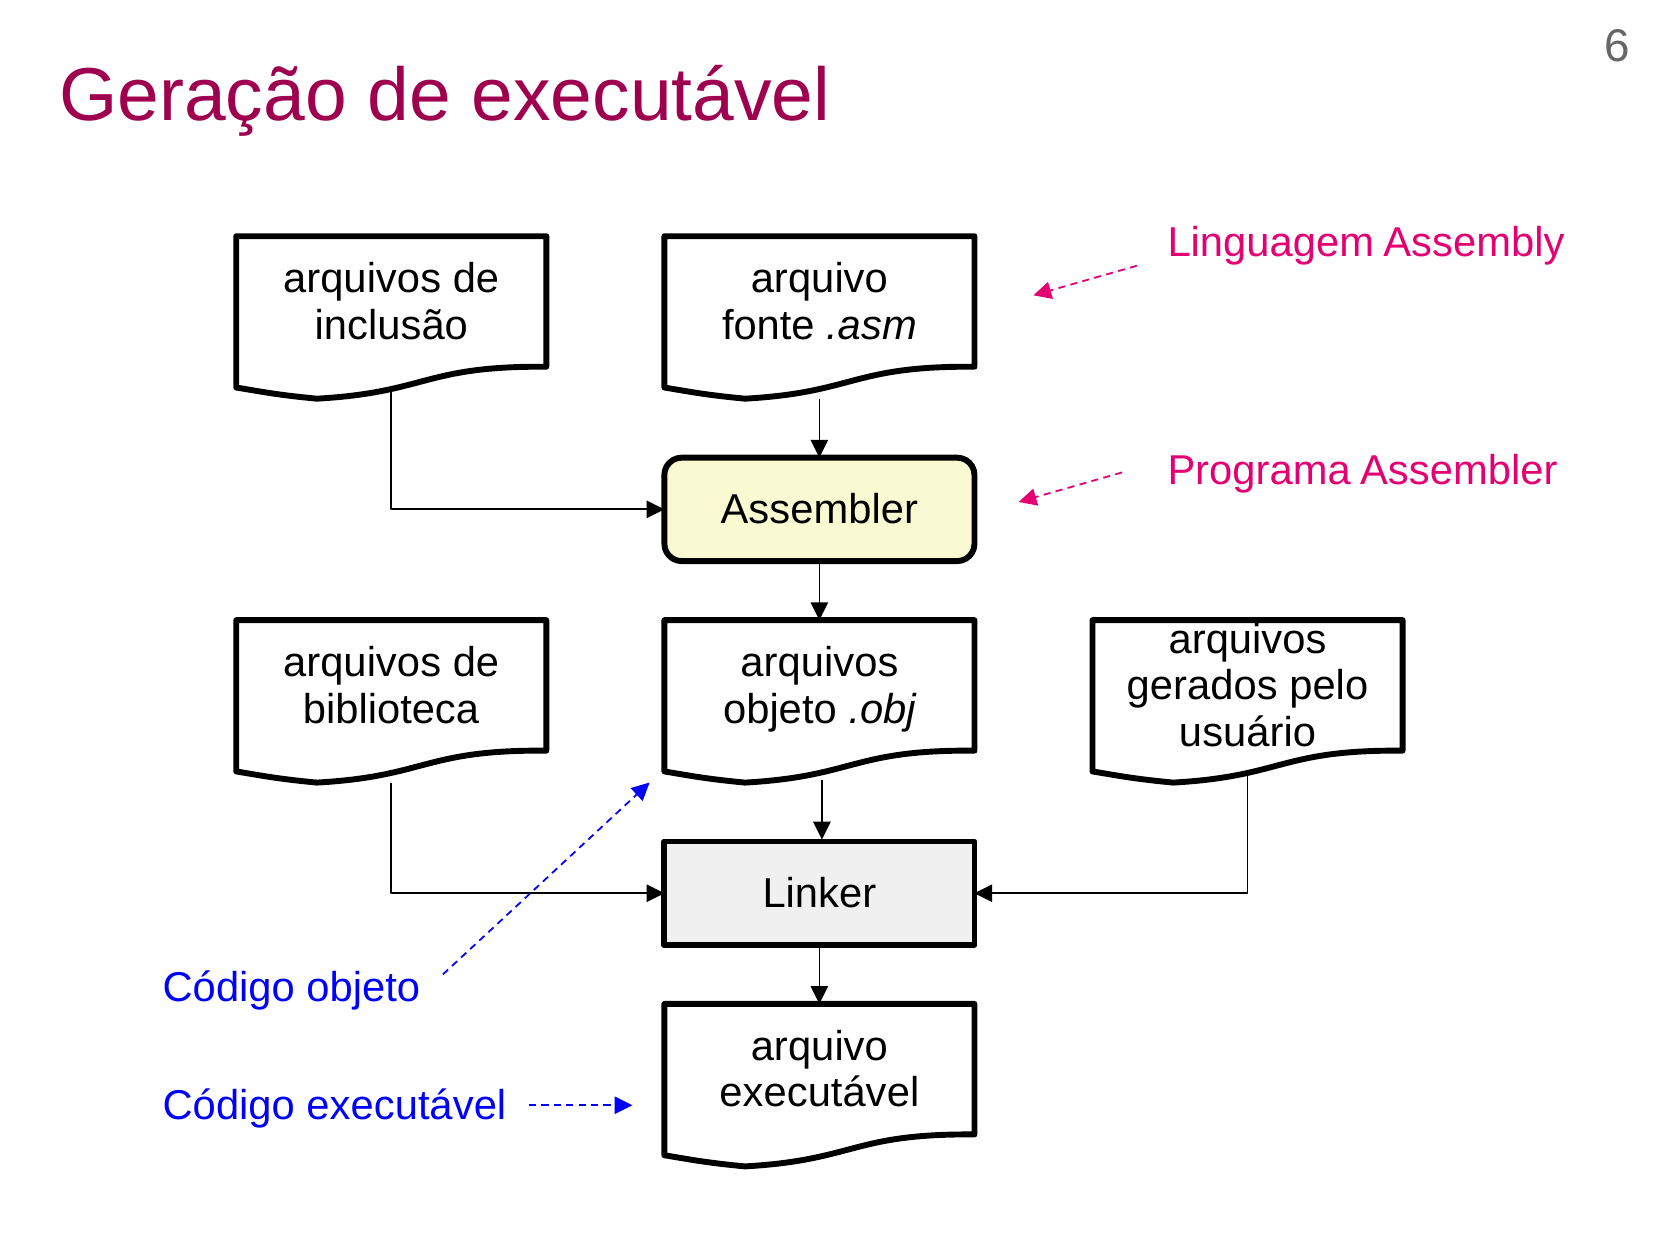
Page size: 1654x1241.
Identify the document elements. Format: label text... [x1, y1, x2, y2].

text_box Código objeto [147, 948, 502, 1034]
text_box Linguagem Assembly [1152, 204, 1580, 289]
title Geração de executável [59, 29, 1595, 148]
text_box arquivos objeto .obj [664, 620, 975, 783]
text_box arquivos gerados pelo usuário [1092, 620, 1403, 783]
text_box Linker [664, 841, 975, 945]
text_box arquivos de inclusão [236, 236, 547, 399]
text_box arquivo executável [664, 1003, 975, 1167]
text_box arquivos de biblioteca [236, 620, 547, 783]
text_box Programa Assembler [1152, 432, 1573, 517]
text_box arquivo fonte .asm [664, 236, 975, 399]
text_box Código executável [147, 1067, 576, 1167]
text_box Assembler [664, 457, 975, 562]
